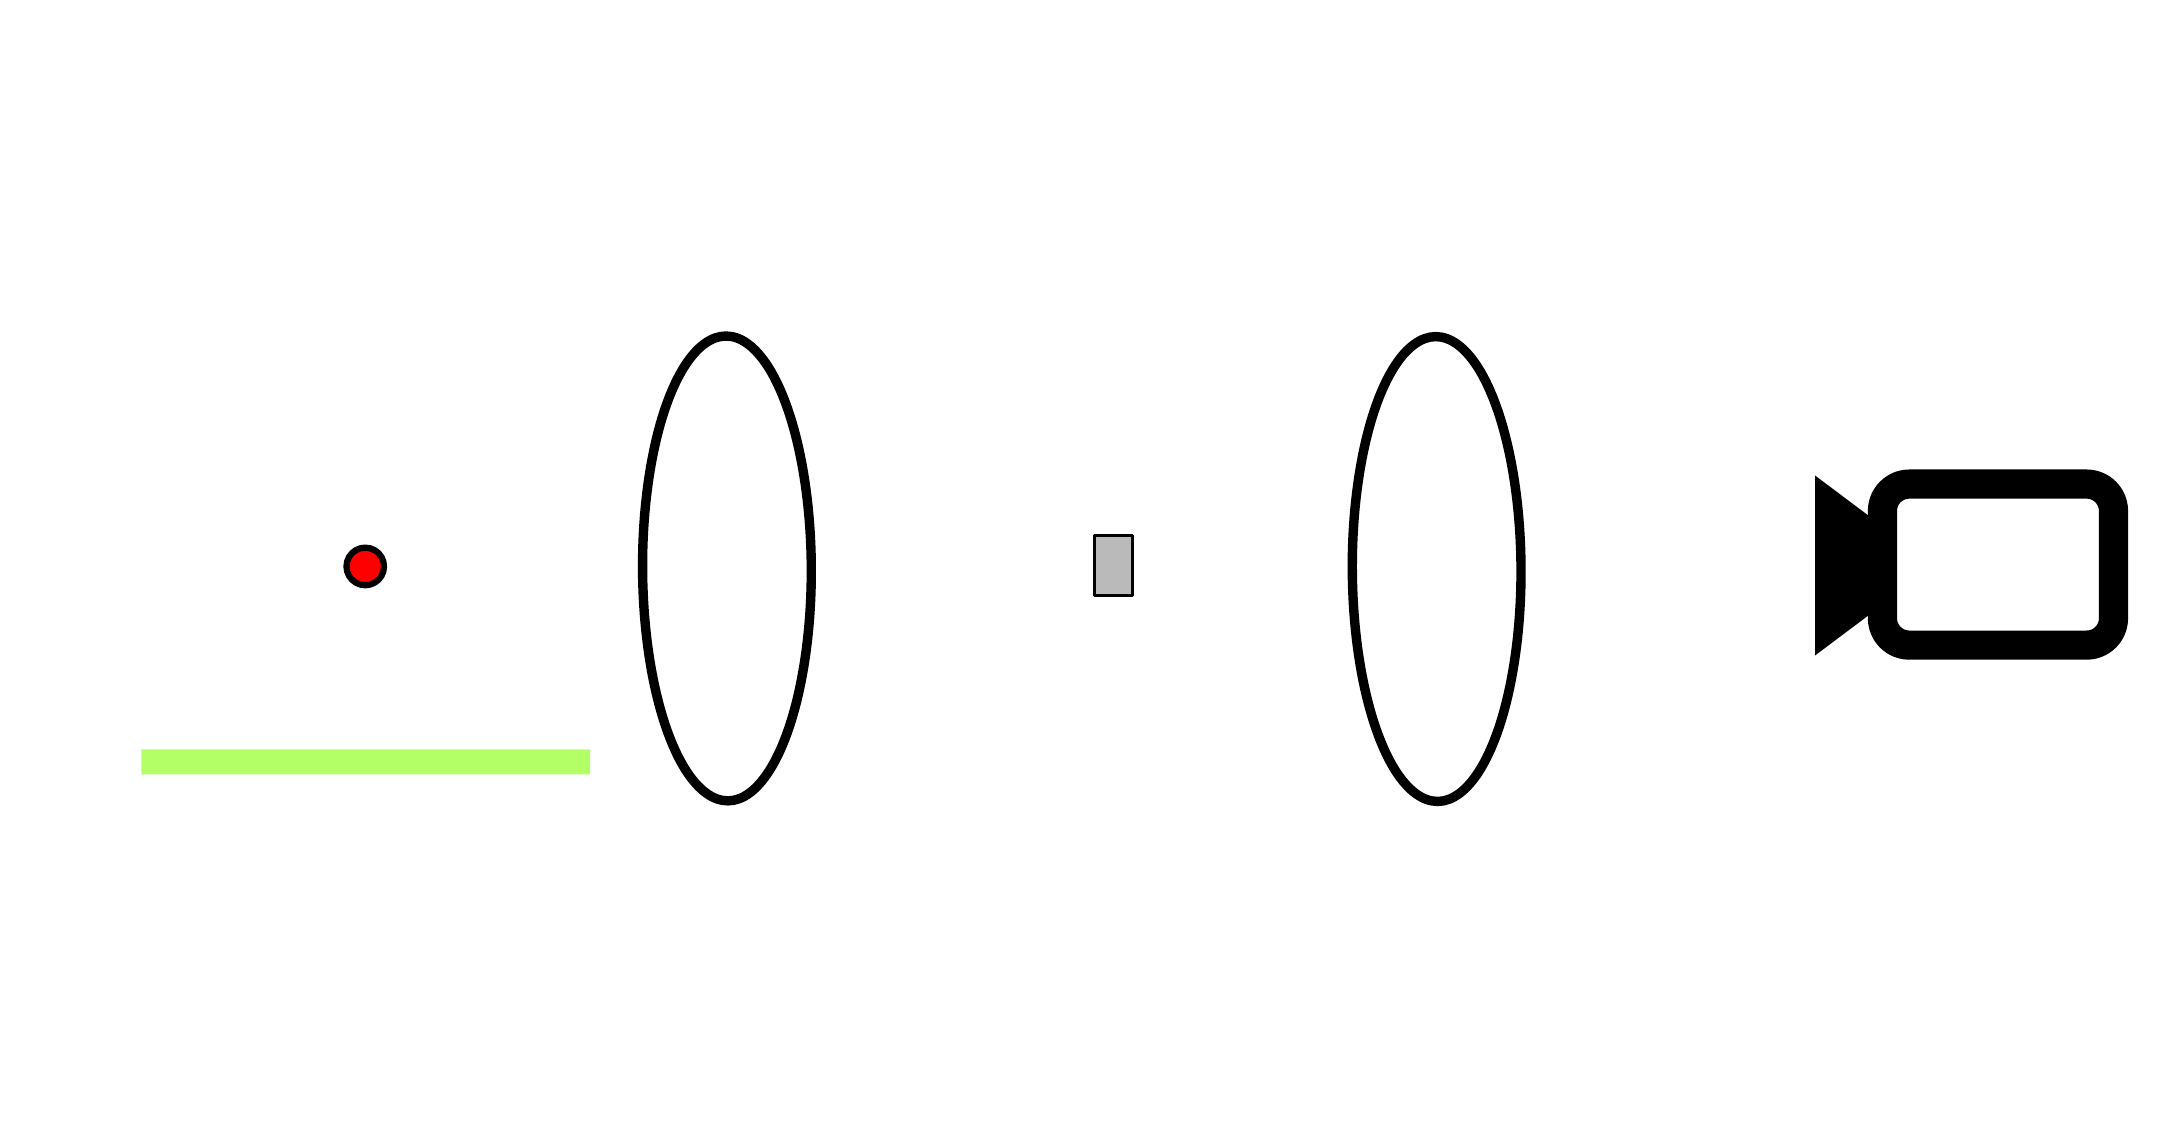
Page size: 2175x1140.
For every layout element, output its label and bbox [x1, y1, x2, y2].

text_box [1882, 484, 2114, 646]
text_box [1094, 535, 1133, 596]
text_box [642, 336, 812, 801]
text_box [1815, 475, 1876, 656]
text_box [346, 547, 385, 586]
text_box [1352, 336, 1522, 802]
